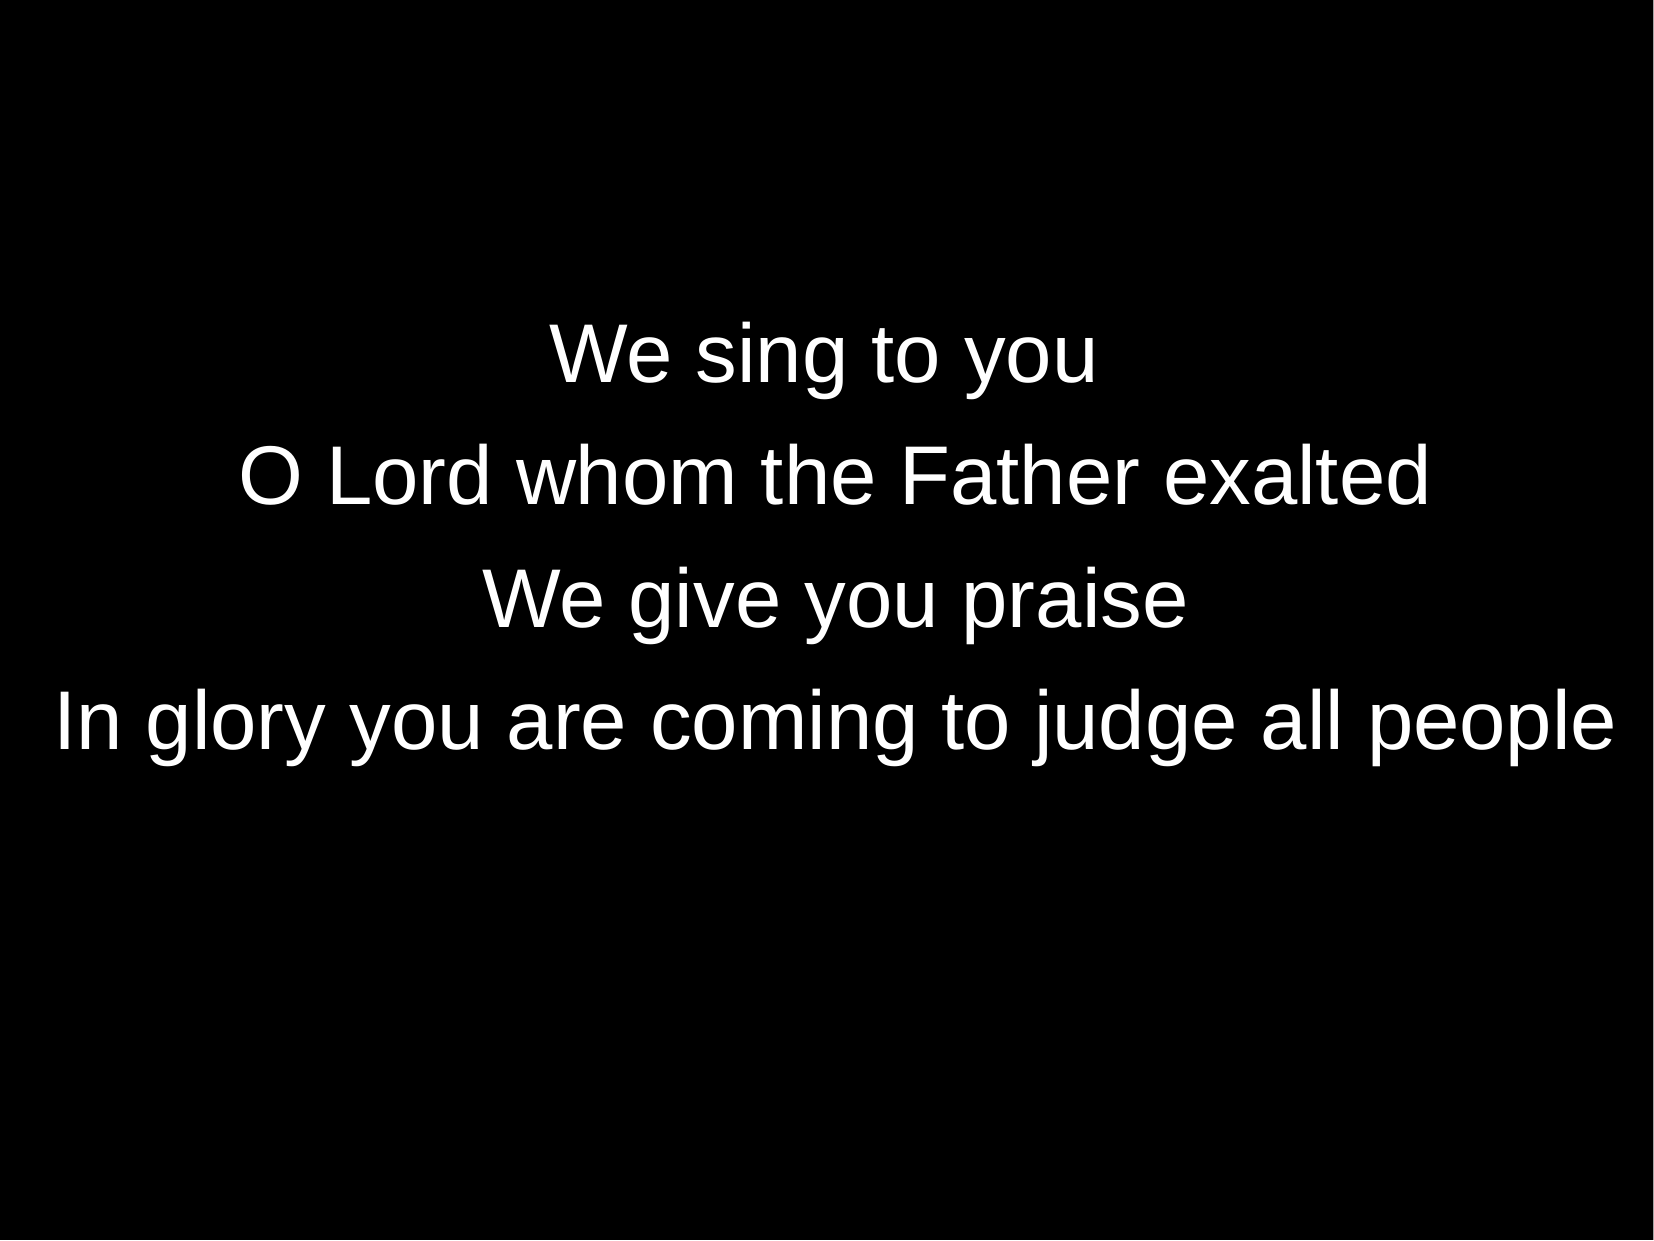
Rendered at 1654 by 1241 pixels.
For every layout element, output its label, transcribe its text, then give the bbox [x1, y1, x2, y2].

list We sing to you O Lord whom the Father exalted We give you praise In glory you are coming to judge all people [0, 307, 1654, 1027]
